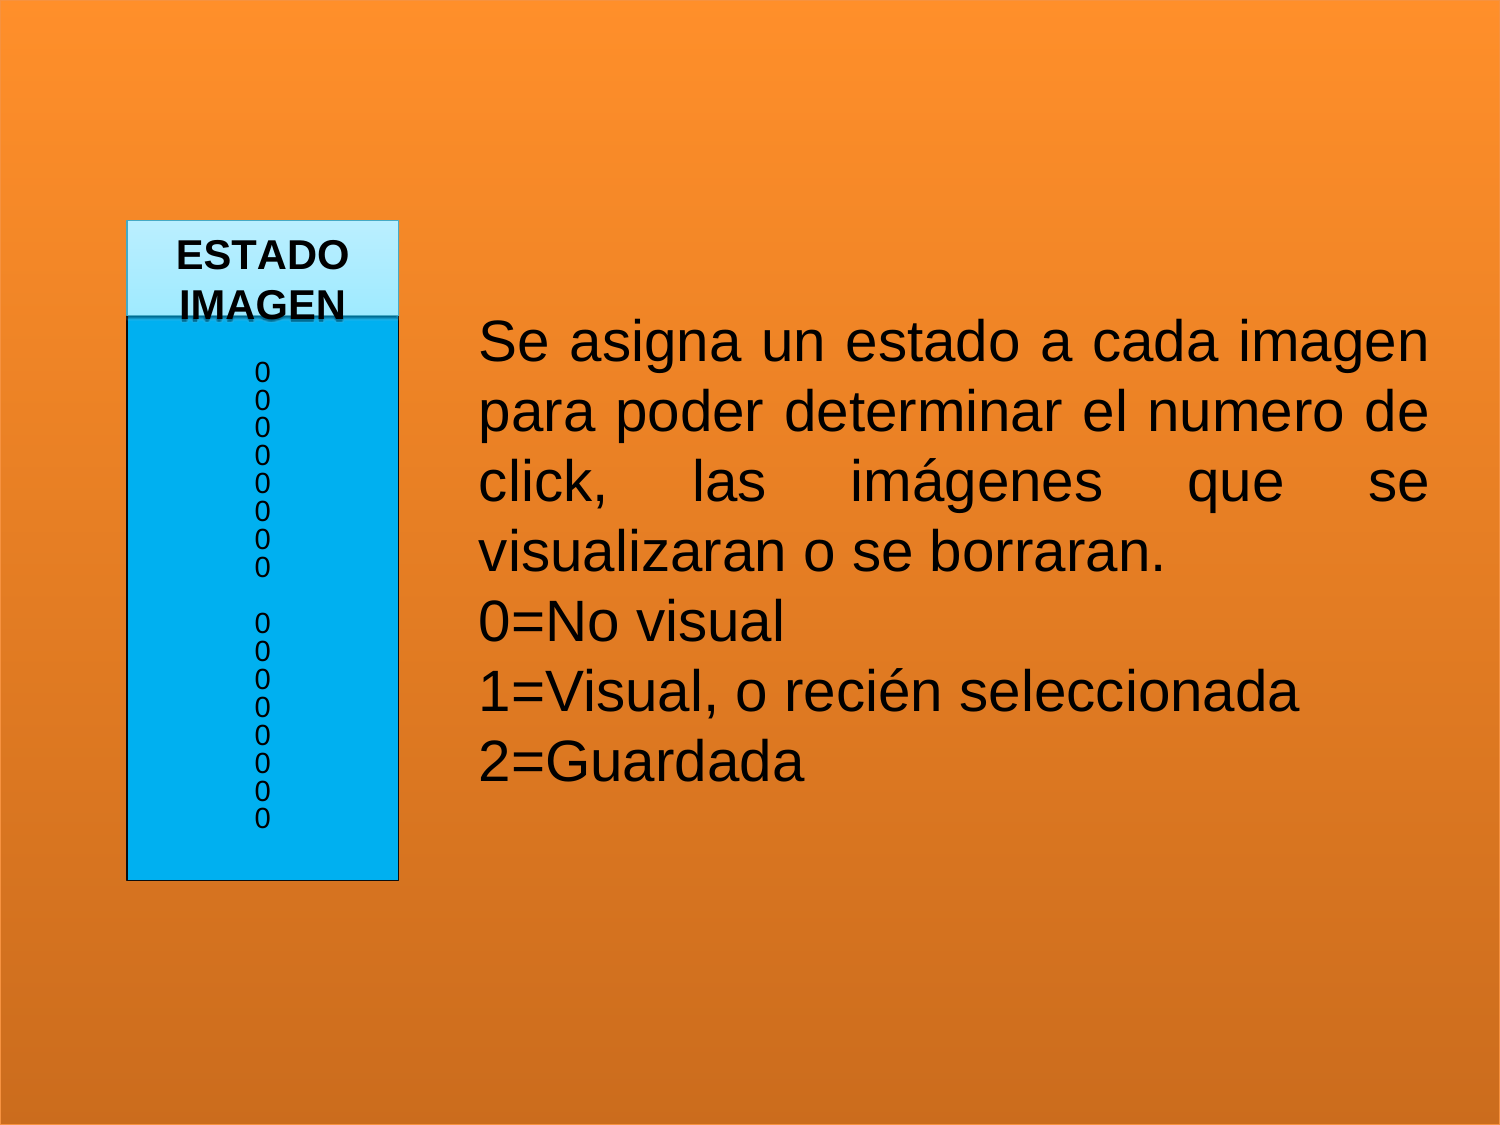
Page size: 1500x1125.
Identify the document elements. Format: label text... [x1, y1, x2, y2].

text_box Se asigna un estado a cada imagen para poder determinar el numero de click, las imágenes que se visualizaran o se borraran. 0=No visual 1=Visual, o recién seleccionada 2=Guardada [451, 295, 1459, 801]
text_box ESTADO IMAGEN [126, 220, 399, 316]
text_box [0, 0, 1500, 1125]
text_box 0 0 0 0 0 0 0 0 0 0 0 0 0 0 0 0 [126, 320, 399, 881]
